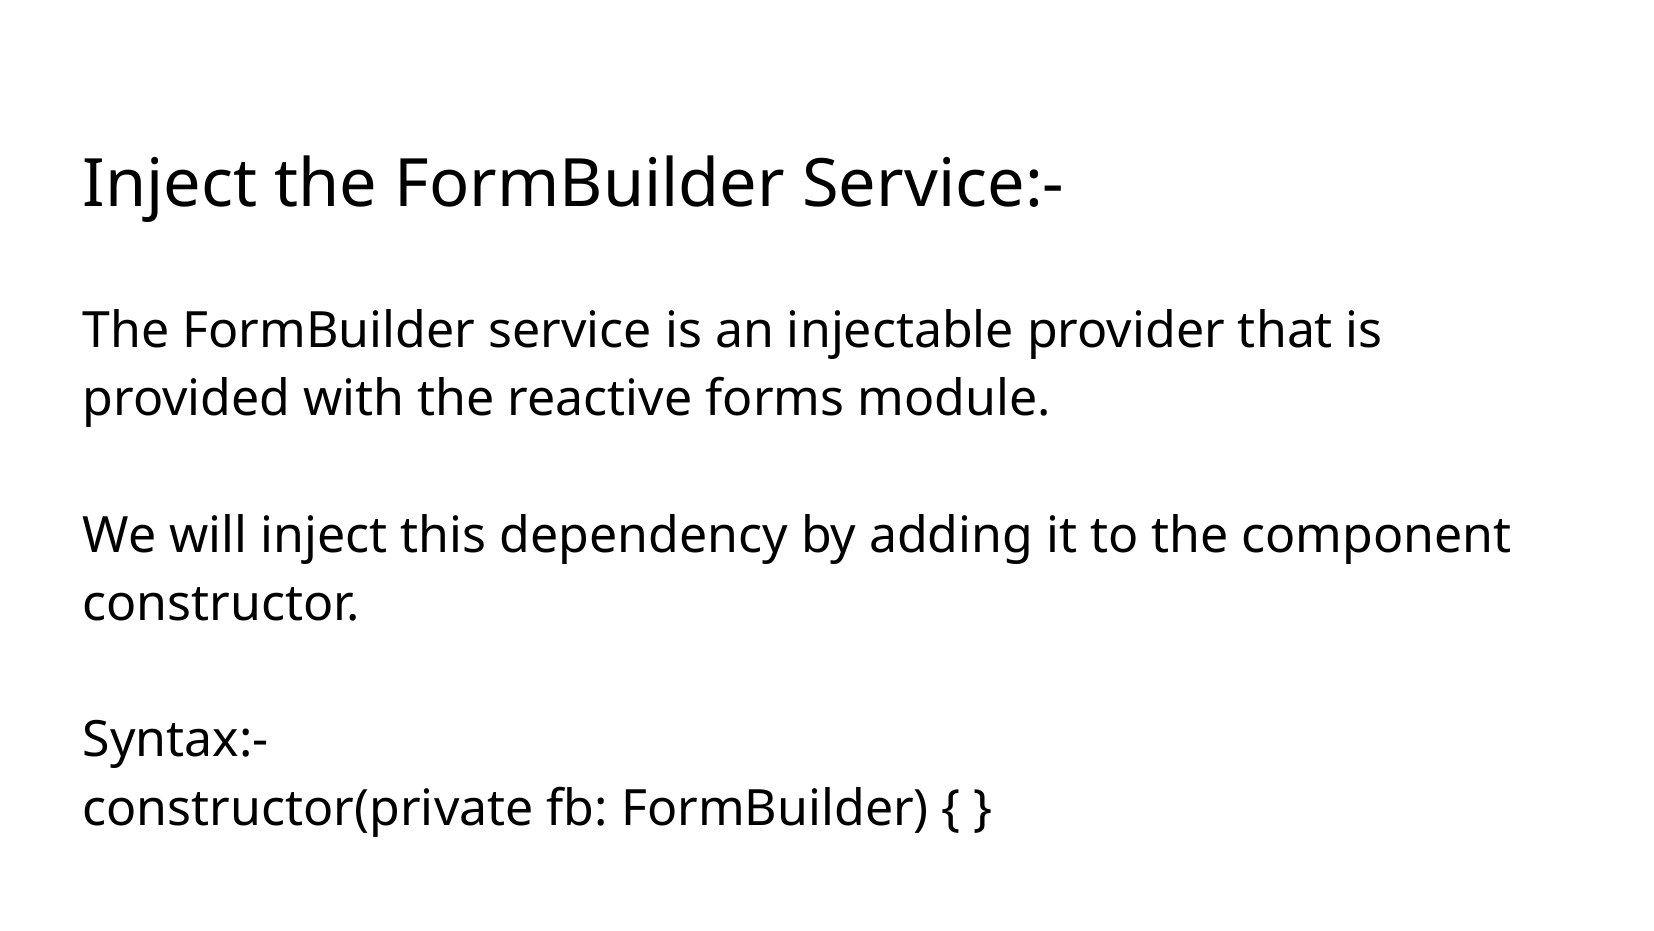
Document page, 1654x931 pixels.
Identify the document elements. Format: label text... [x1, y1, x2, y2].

subtitle Inject the FormBuilder Service:- The FormBuilder service is an injectable provider that is provided with the reactive forms module. We will inject this dependency by adding it to the component constructor. Syntax:- constructor(private fb: FormBuilder) { } [82, 217, 1571, 758]
